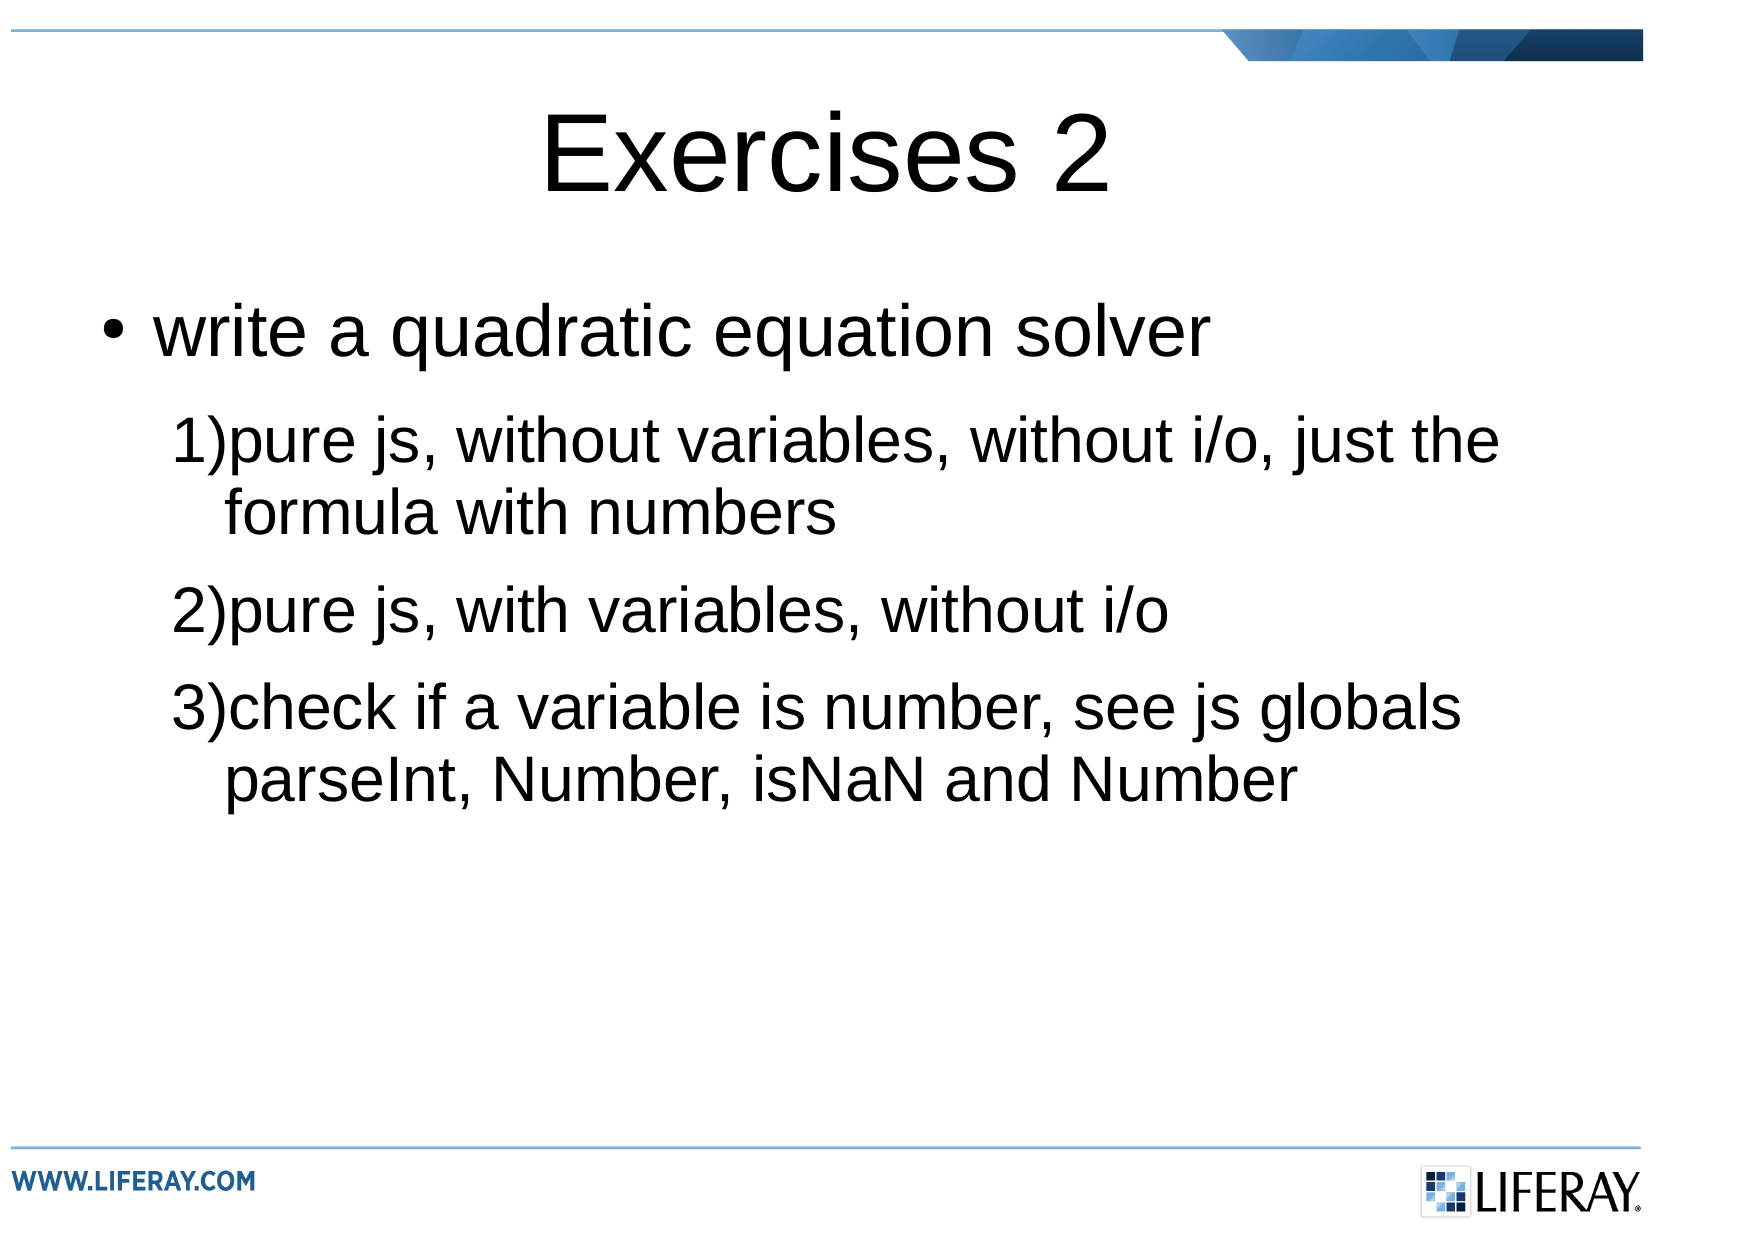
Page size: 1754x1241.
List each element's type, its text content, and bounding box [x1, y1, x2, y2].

picture [11, 0, 1644, 84]
title Exercises 2 [82, 49, 1571, 257]
list write a quadratic equation solver pure js, without variables, without i/o, just the formula with numbers pure js, with variables, without i/o check if a variable is number, see js globals parseInt, Number, isNaN and Number [82, 290, 1571, 1010]
picture [9, 1124, 1642, 1234]
